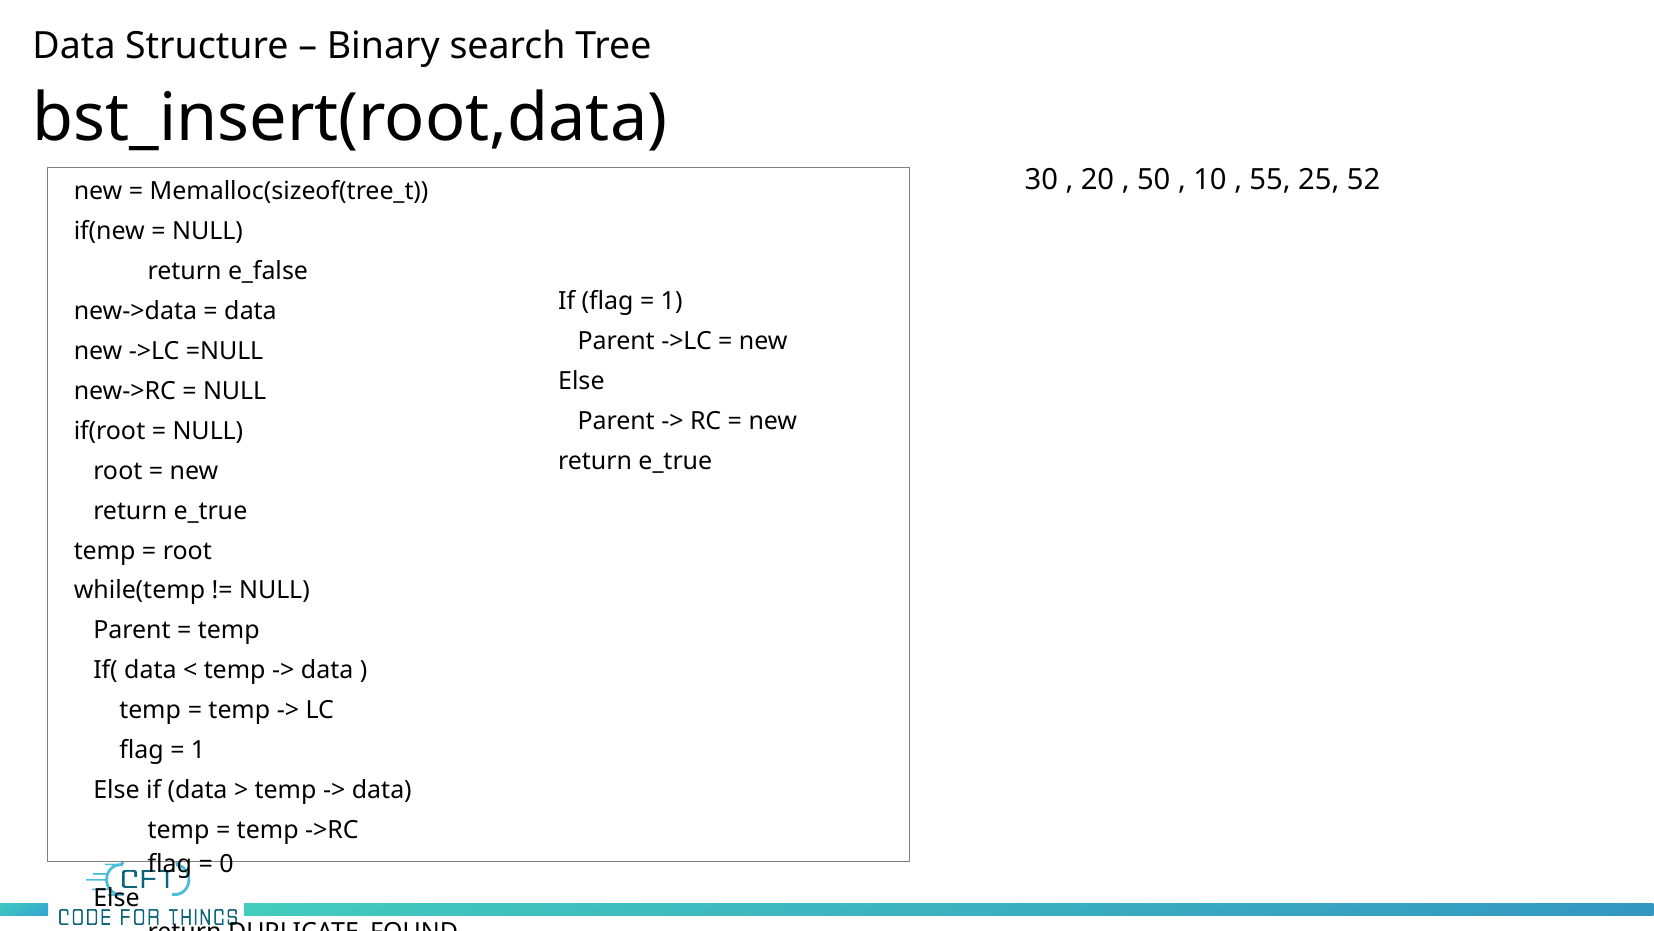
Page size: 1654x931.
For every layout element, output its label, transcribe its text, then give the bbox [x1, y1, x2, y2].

text_box 30 , 20 , 50 , 10 , 55, 25, 52 [1009, 141, 1536, 201]
text_box [47, 167, 59, 862]
text_box If (flag = 1) Parent ->LC = new Else Parent -> RC = new return e_true [543, 275, 863, 496]
text_box [603, 167, 910, 862]
title Data Structure – Binary search Tree bst_insert(root,data) [32, 12, 1184, 166]
text_box new = Memalloc(sizeof(tree_t)) if(new = NULL) return e_false new->data = data new ->LC =NULL new->RC = NULL if(root = NULL) root = new return e_true temp = root while(temp != NULL) Parent = temp If( data < temp -> data ) temp = temp -> LC flag = 1 Else if (data > temp -> data) temp = temp ->RC flag = 0 Else return DUPLICATE_FOUND [59, 166, 603, 866]
picture [59, 866, 237, 925]
